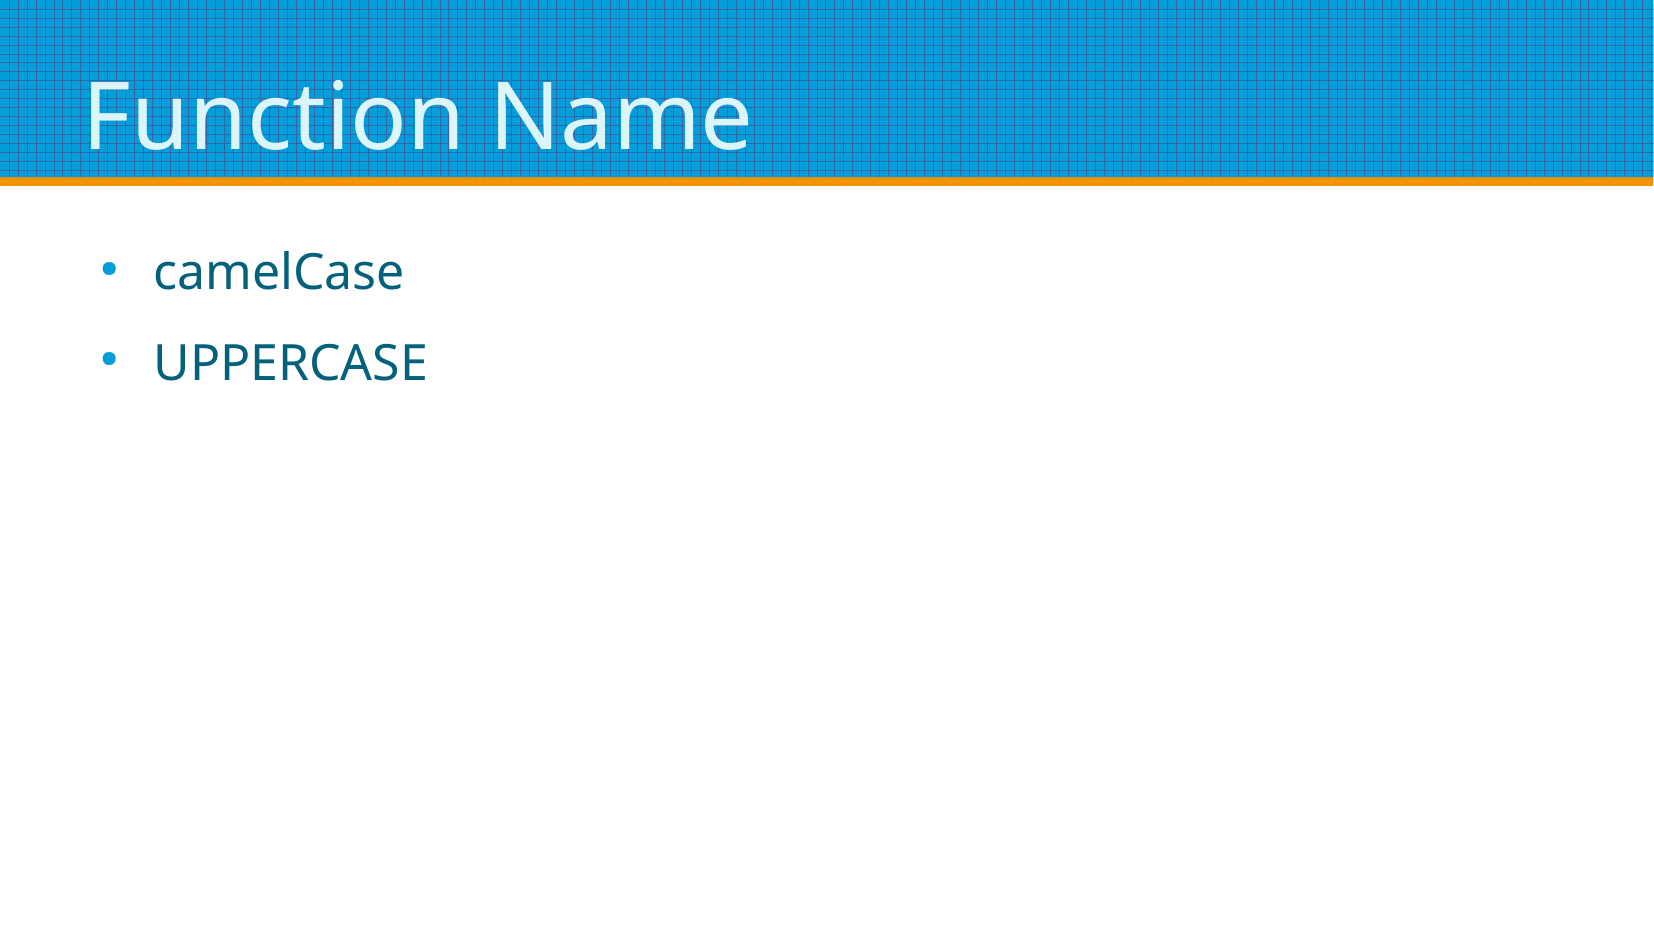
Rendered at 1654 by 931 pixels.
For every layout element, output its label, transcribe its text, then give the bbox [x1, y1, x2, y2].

title Function Name [82, 14, 1571, 178]
list camelCase UPPERCASE [82, 236, 1571, 813]
